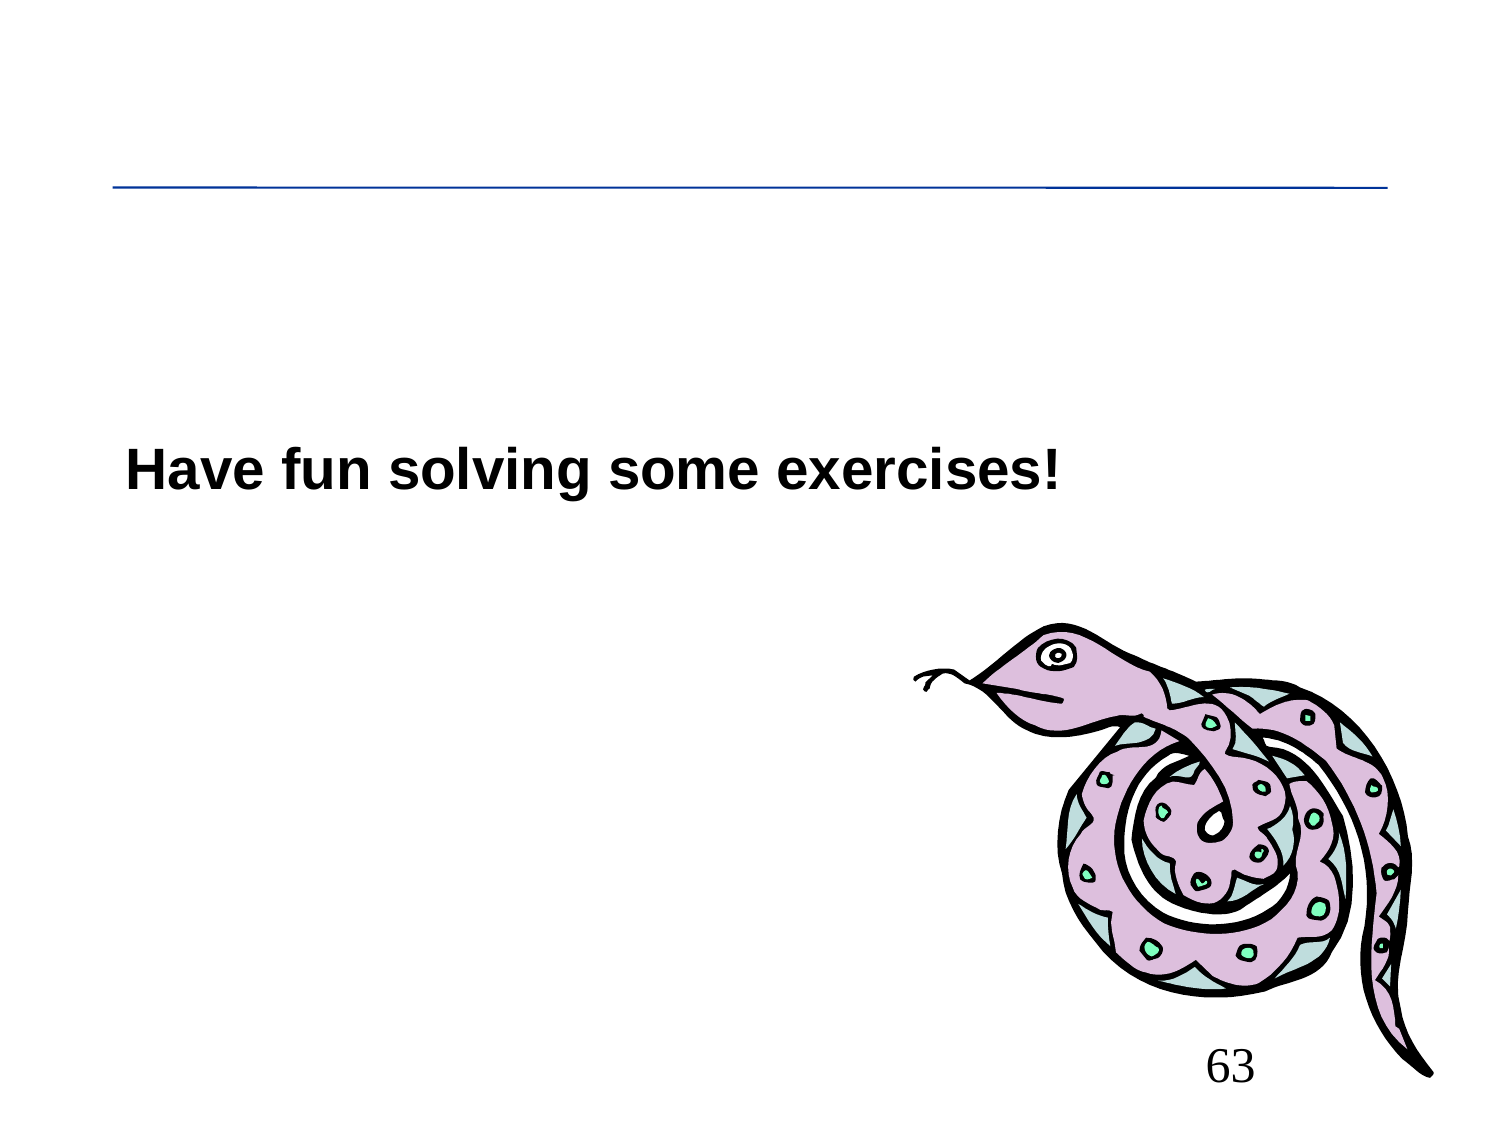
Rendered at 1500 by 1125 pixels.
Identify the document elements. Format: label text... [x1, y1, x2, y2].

title Have fun solving some exercises! [112, 426, 1388, 511]
picture [912, 612, 1435, 1078]
text_box <number> [1074, 1078, 1387, 1125]
